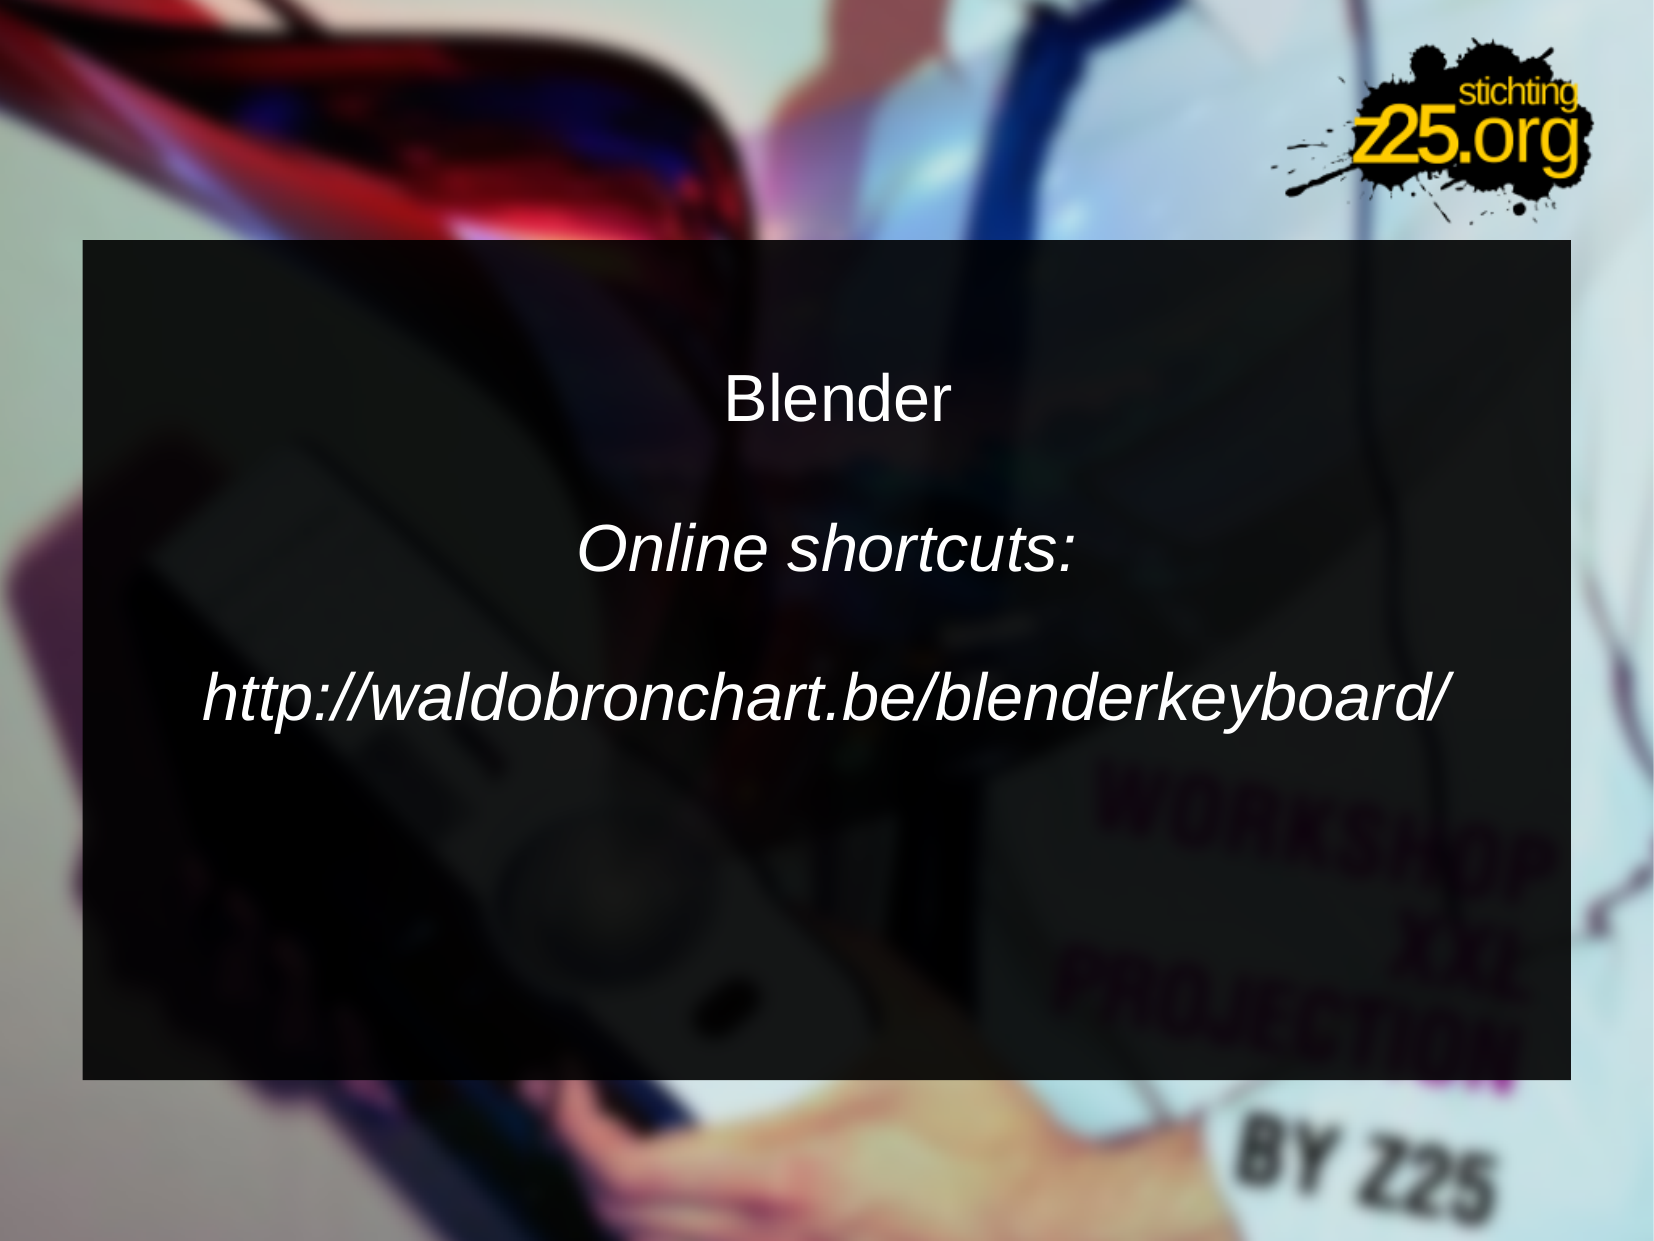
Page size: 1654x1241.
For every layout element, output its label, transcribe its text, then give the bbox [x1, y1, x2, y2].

subtitle Blender Online shortcuts: http://waldobronchart.be/blenderkeyboard/ [82, 240, 1571, 1081]
picture [0, 0, 1654, 1241]
